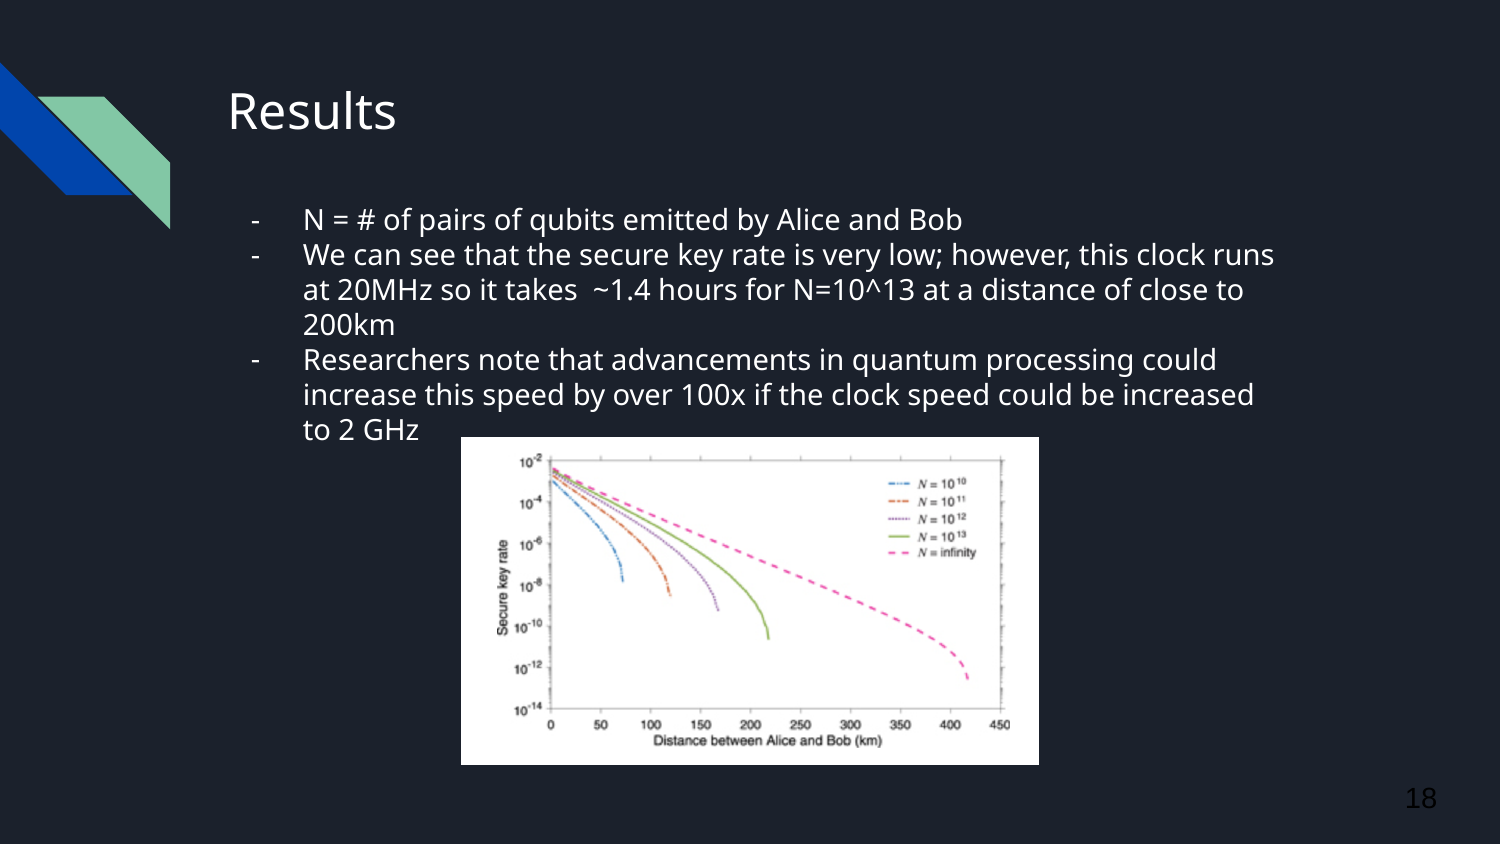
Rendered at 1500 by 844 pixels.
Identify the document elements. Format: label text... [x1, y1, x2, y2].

list N = # of pairs of qubits emitted by Alice and Bob We can see that the secure key rate is very low; however, this clock runs at 20MHz so it takes ~1.4 hours for N=10^13 at a distance of close to 200km Researchers note that advancements in quantum processing could increase this speed by over 100x if the clock speed could be increased to 2 GHz [212, 186, 1299, 410]
slide_number <number> [1389, 764, 1480, 830]
picture [461, 437, 1039, 765]
title Results [212, 64, 1368, 215]
